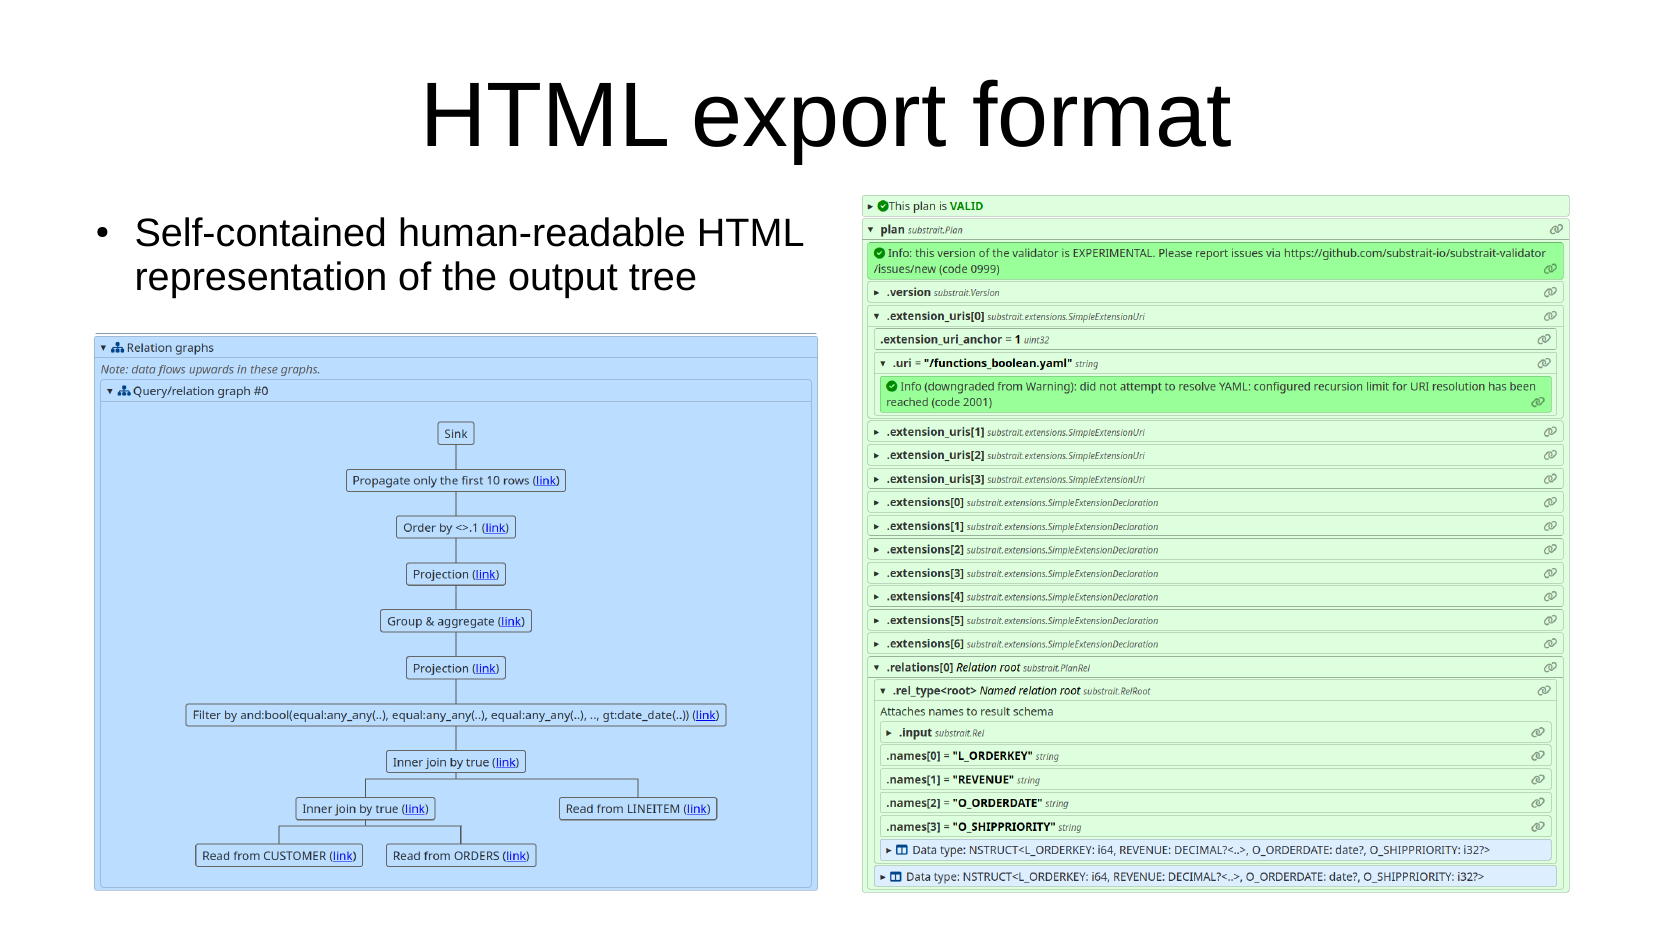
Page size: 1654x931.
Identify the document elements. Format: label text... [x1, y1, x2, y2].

title HTML export format [82, 37, 1571, 193]
list Self-contained human-readable HTML representation of the output tree [82, 211, 826, 338]
picture [90, 338, 822, 893]
picture [858, 193, 1572, 895]
